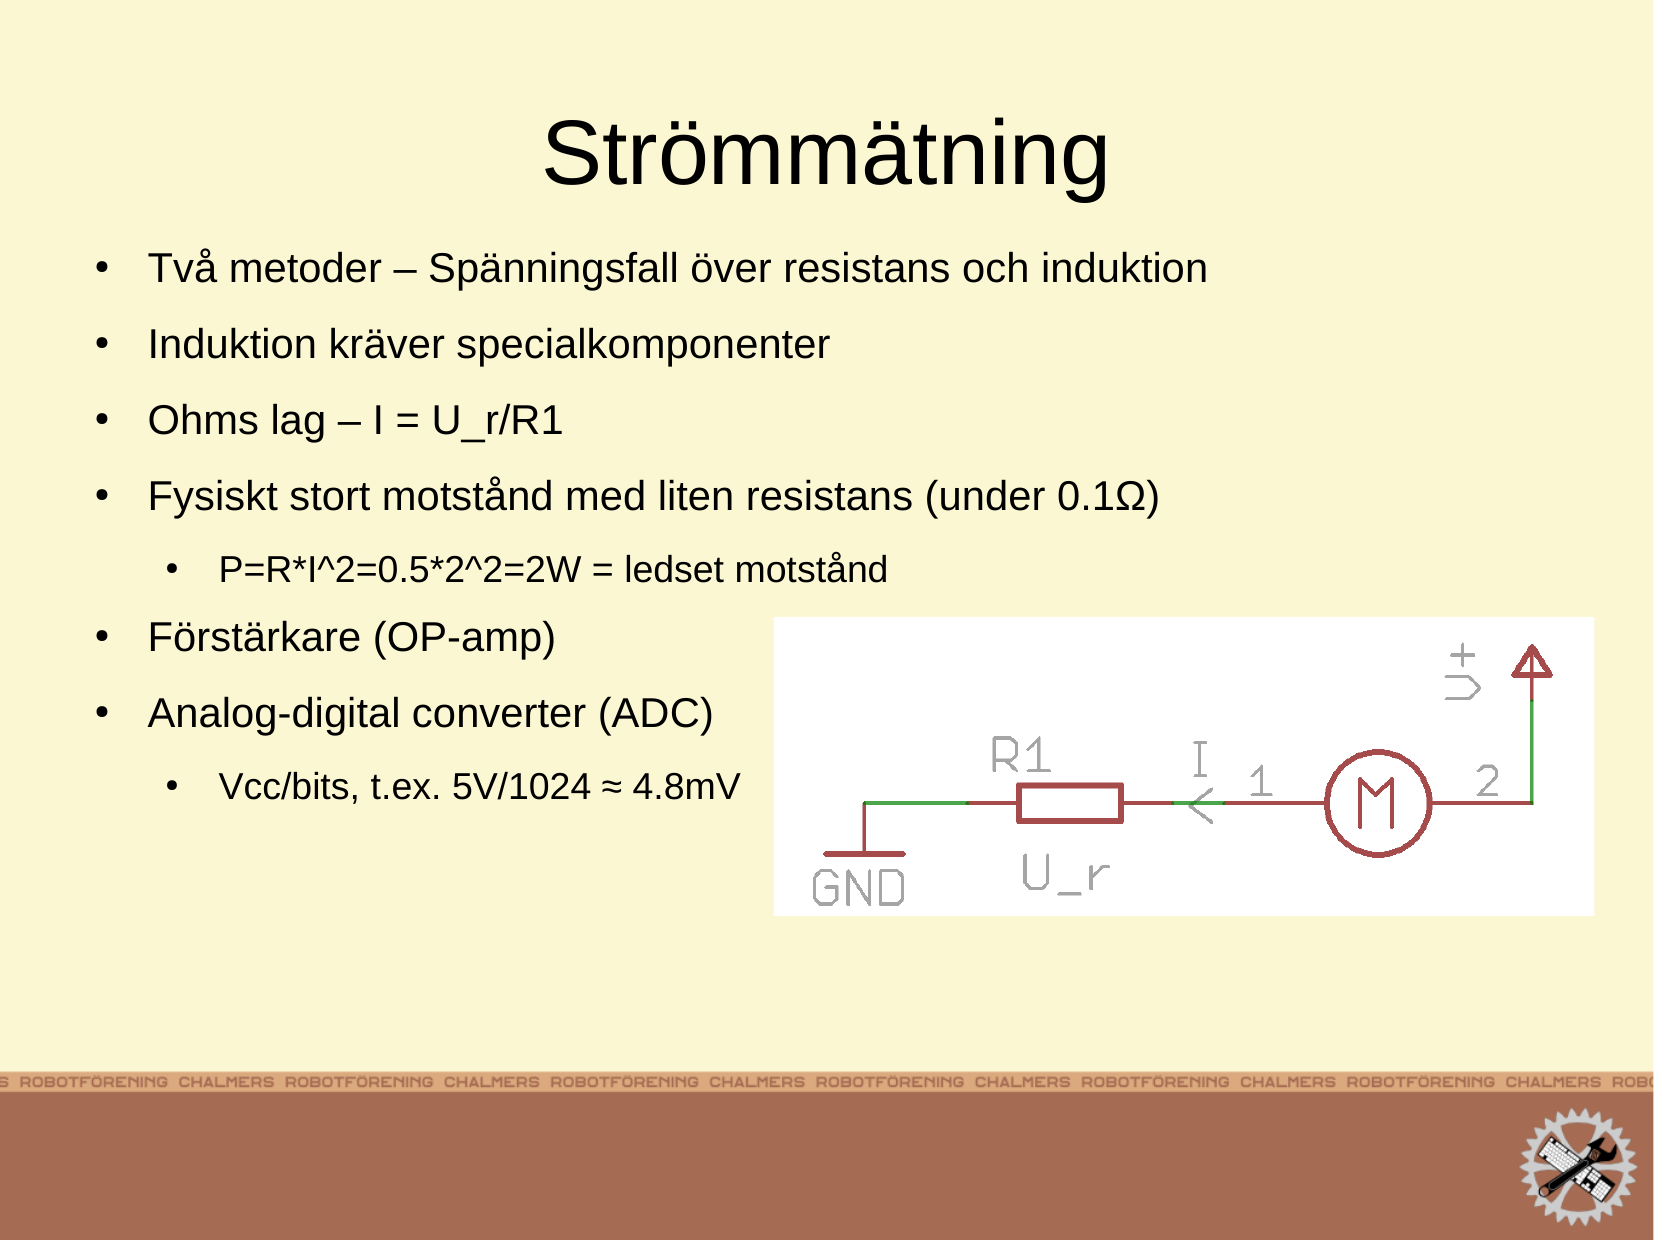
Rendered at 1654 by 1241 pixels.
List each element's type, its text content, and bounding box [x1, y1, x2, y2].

picture [0, 0, 1654, 1240]
title Strömmätning [82, 49, 1571, 257]
list Två metoder – Spänningsfall över resistans och induktion Induktion kräver specialkomponenter Ohms lag – I = U_r/R1 Fysiskt stort motstånd med liten resistans (under 0.1Ω) P=R*I^2=0.5*2^2=2W = ledset motstånd Förstärkare (OP-amp) Analog-digital converter (ADC) Vcc/bits, t.ex. 5V/1024 ≈ 4.8mV [76, 244, 1565, 1063]
